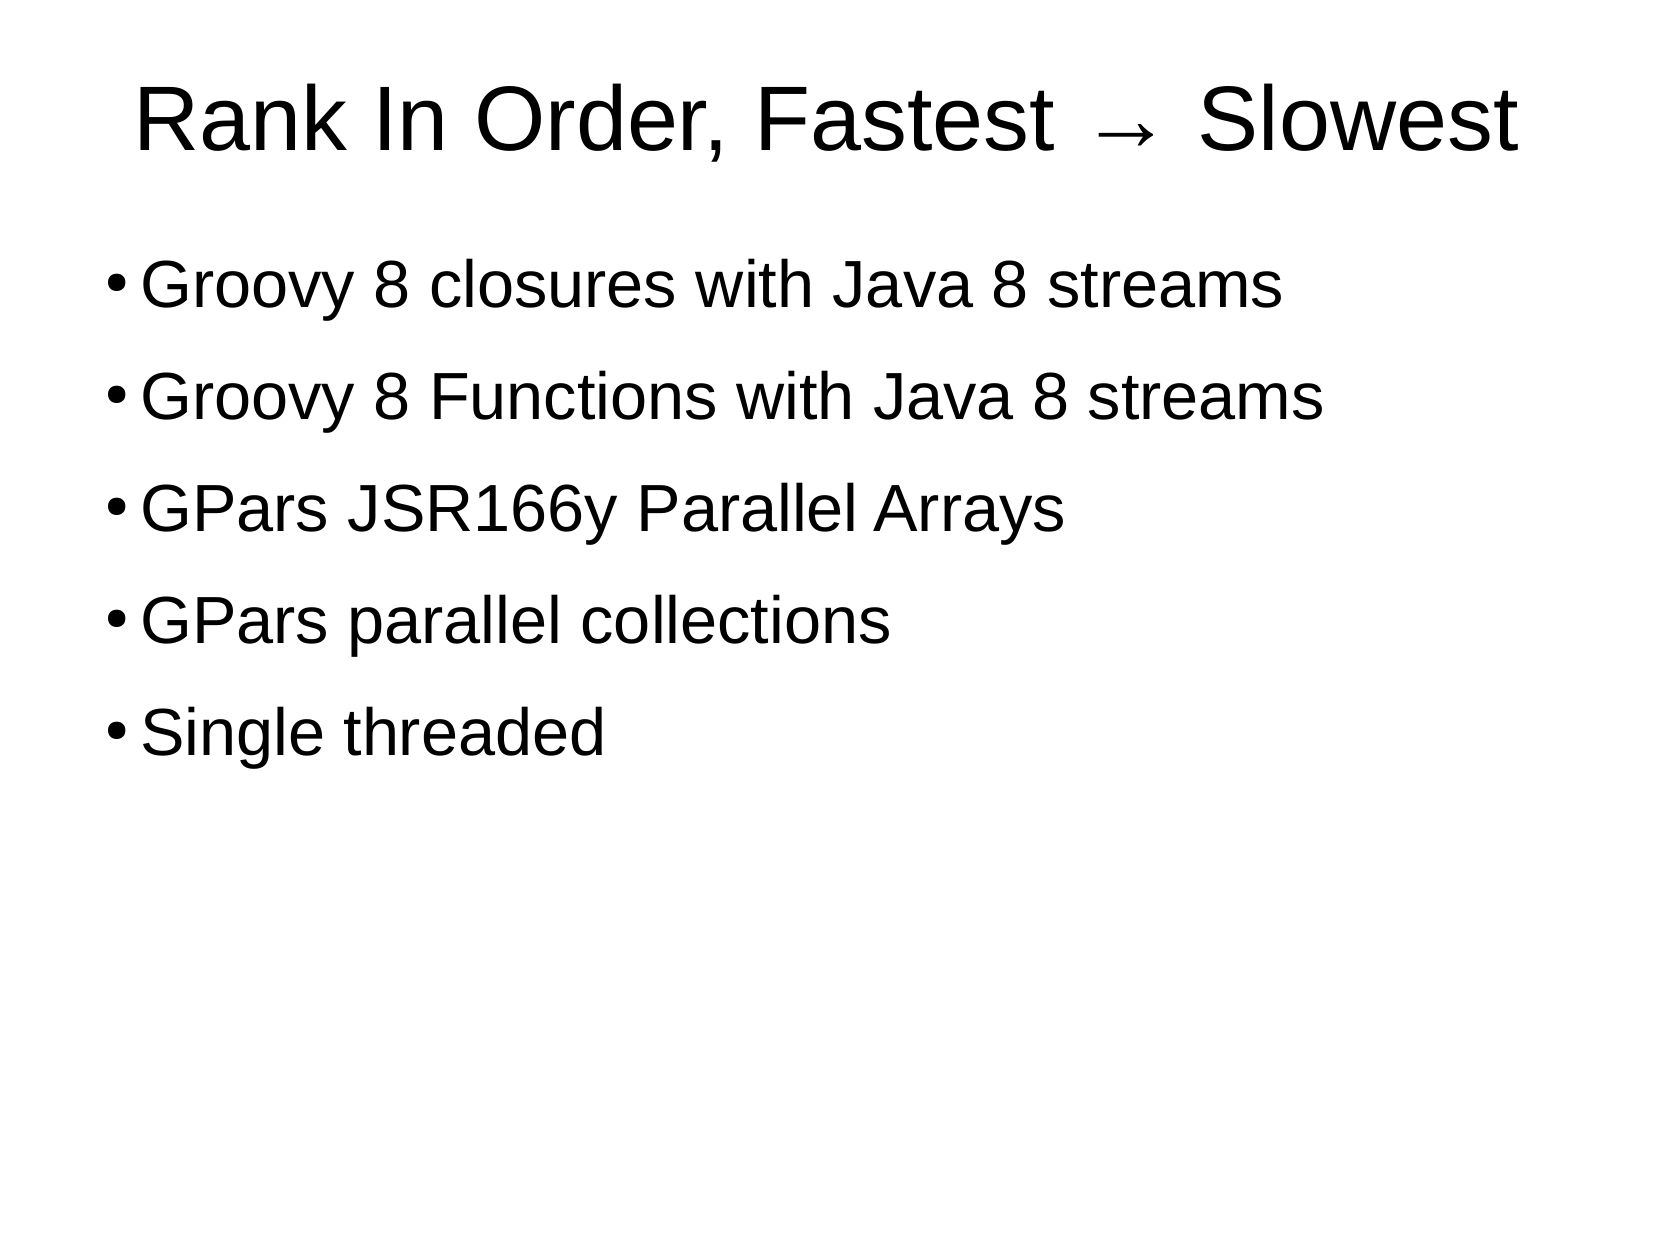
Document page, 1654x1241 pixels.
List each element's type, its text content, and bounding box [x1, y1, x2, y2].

title Rank In Order, Fastest → Slowest [82, 50, 1571, 187]
text_box Groovy 8 closures with Java 8 streams Groovy 8 Functions with Java 8 streams GPars JSR166y Parallel Arrays GPars parallel collections Single threaded [90, 201, 1561, 1124]
